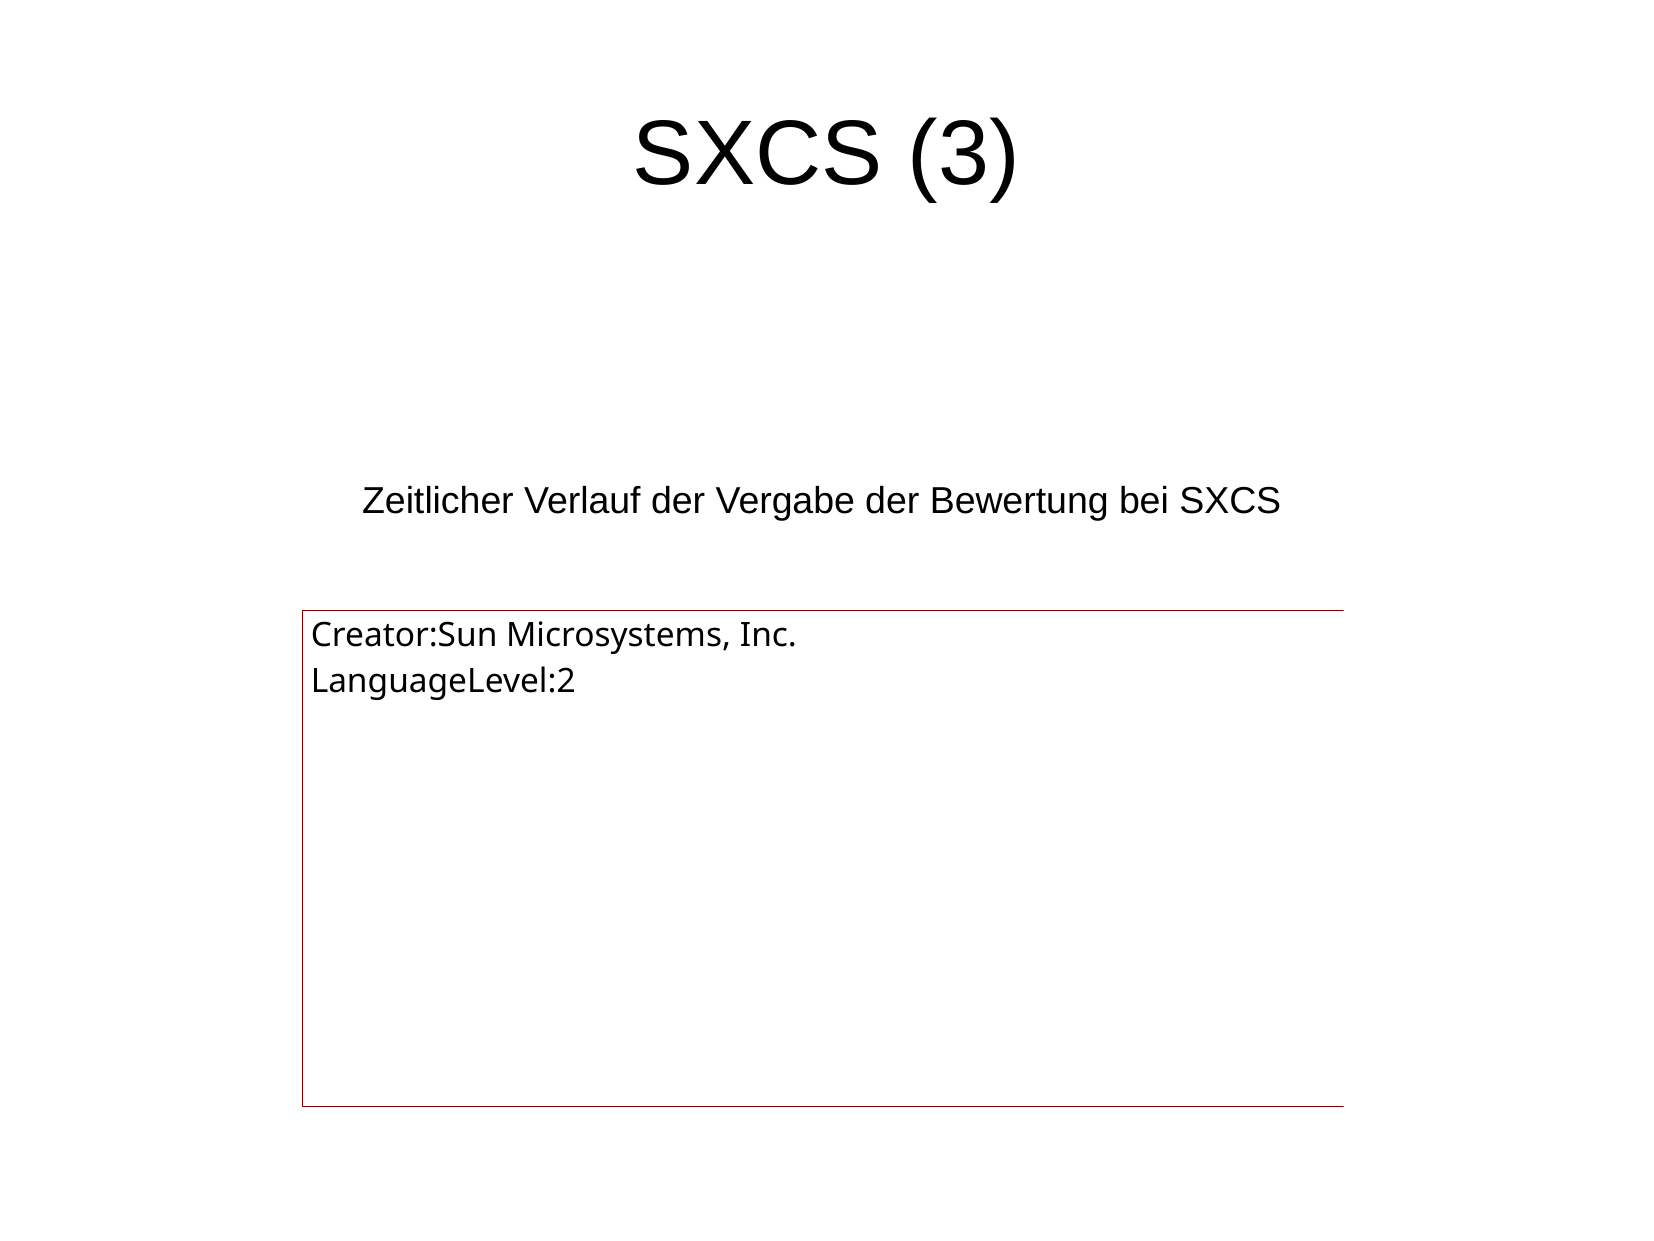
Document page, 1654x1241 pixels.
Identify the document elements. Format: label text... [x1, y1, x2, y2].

picture [300, 608, 1344, 1107]
title SXCS (3) [82, 56, 1571, 250]
